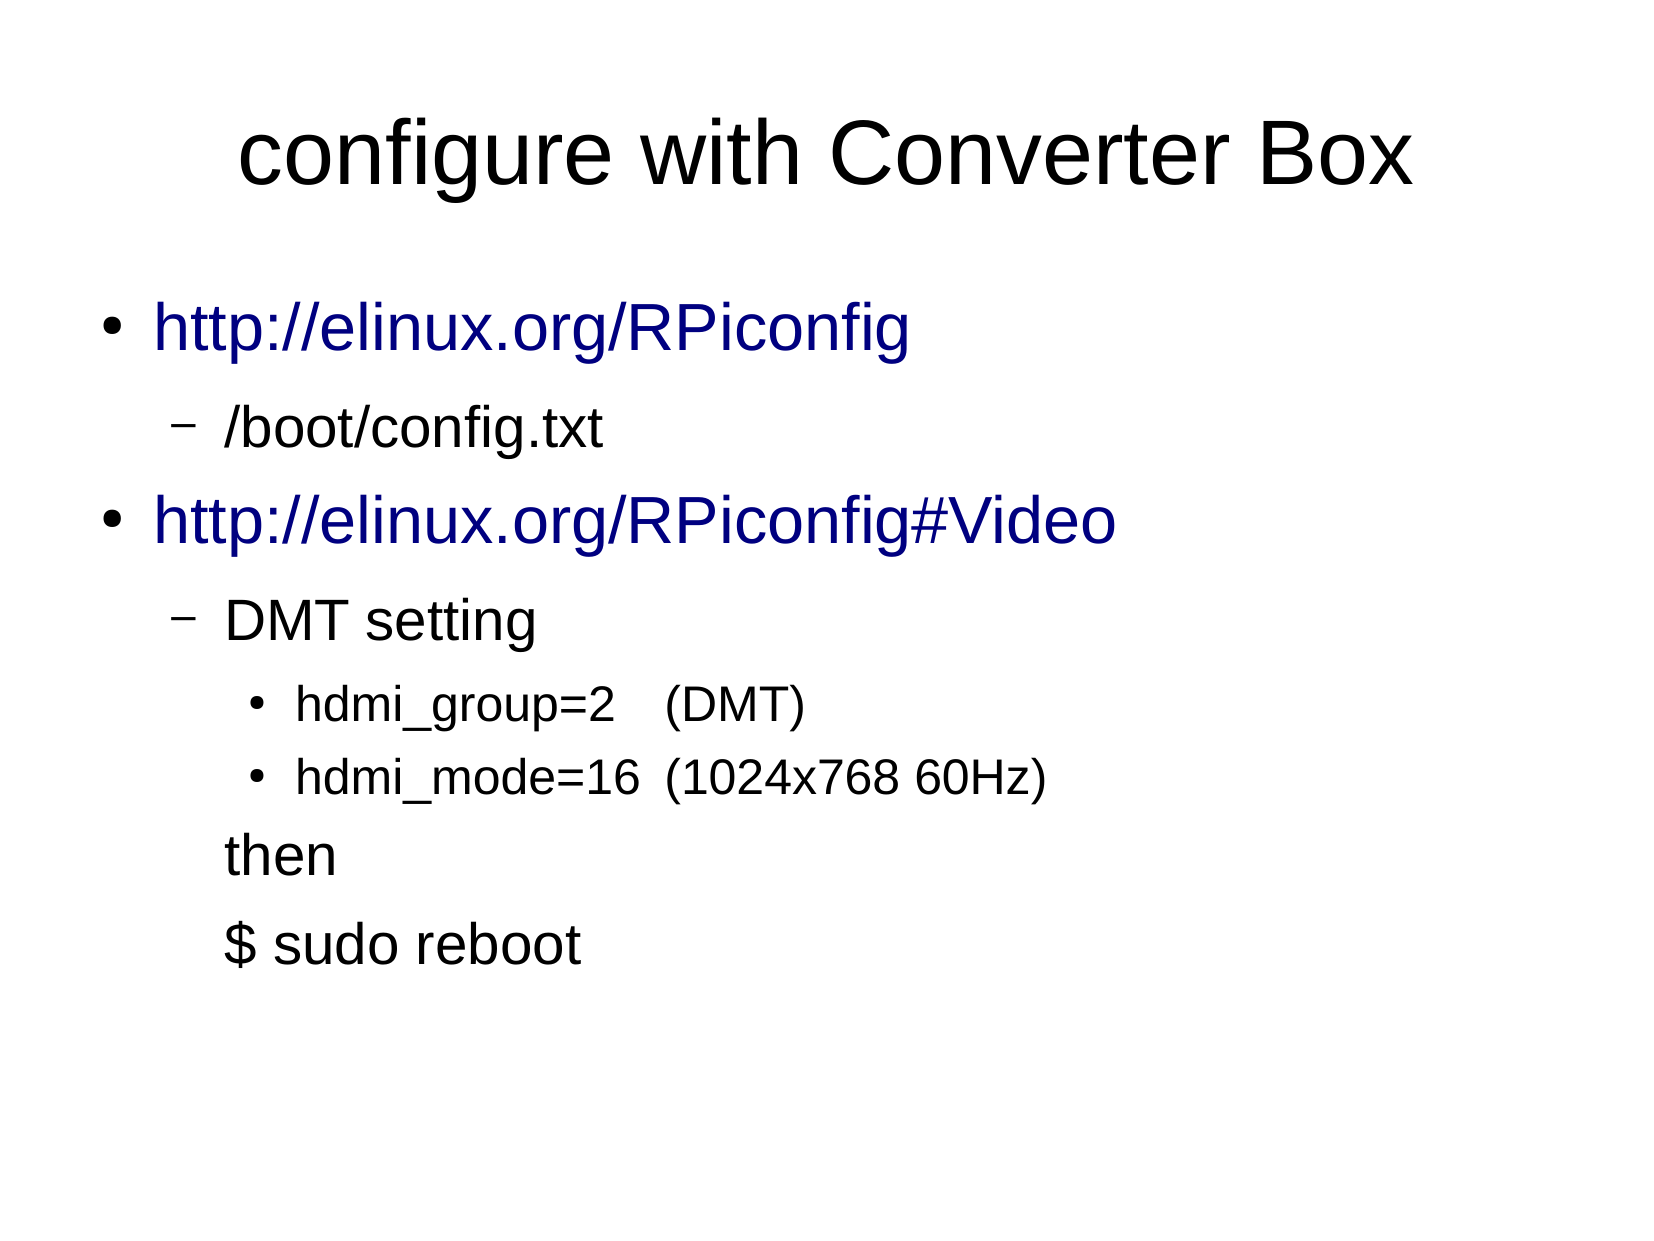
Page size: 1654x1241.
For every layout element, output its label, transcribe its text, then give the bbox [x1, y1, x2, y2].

list http://elinux.org/RPiconfig /boot/config.txt http://elinux.org/RPiconfig#Video DMT setting hdmi_group=2 (DMT) hdmi_mode=16 (1024x768 60Hz) then $ sudo reboot [82, 290, 1538, 1010]
title configure with Converter Box [82, 49, 1571, 257]
